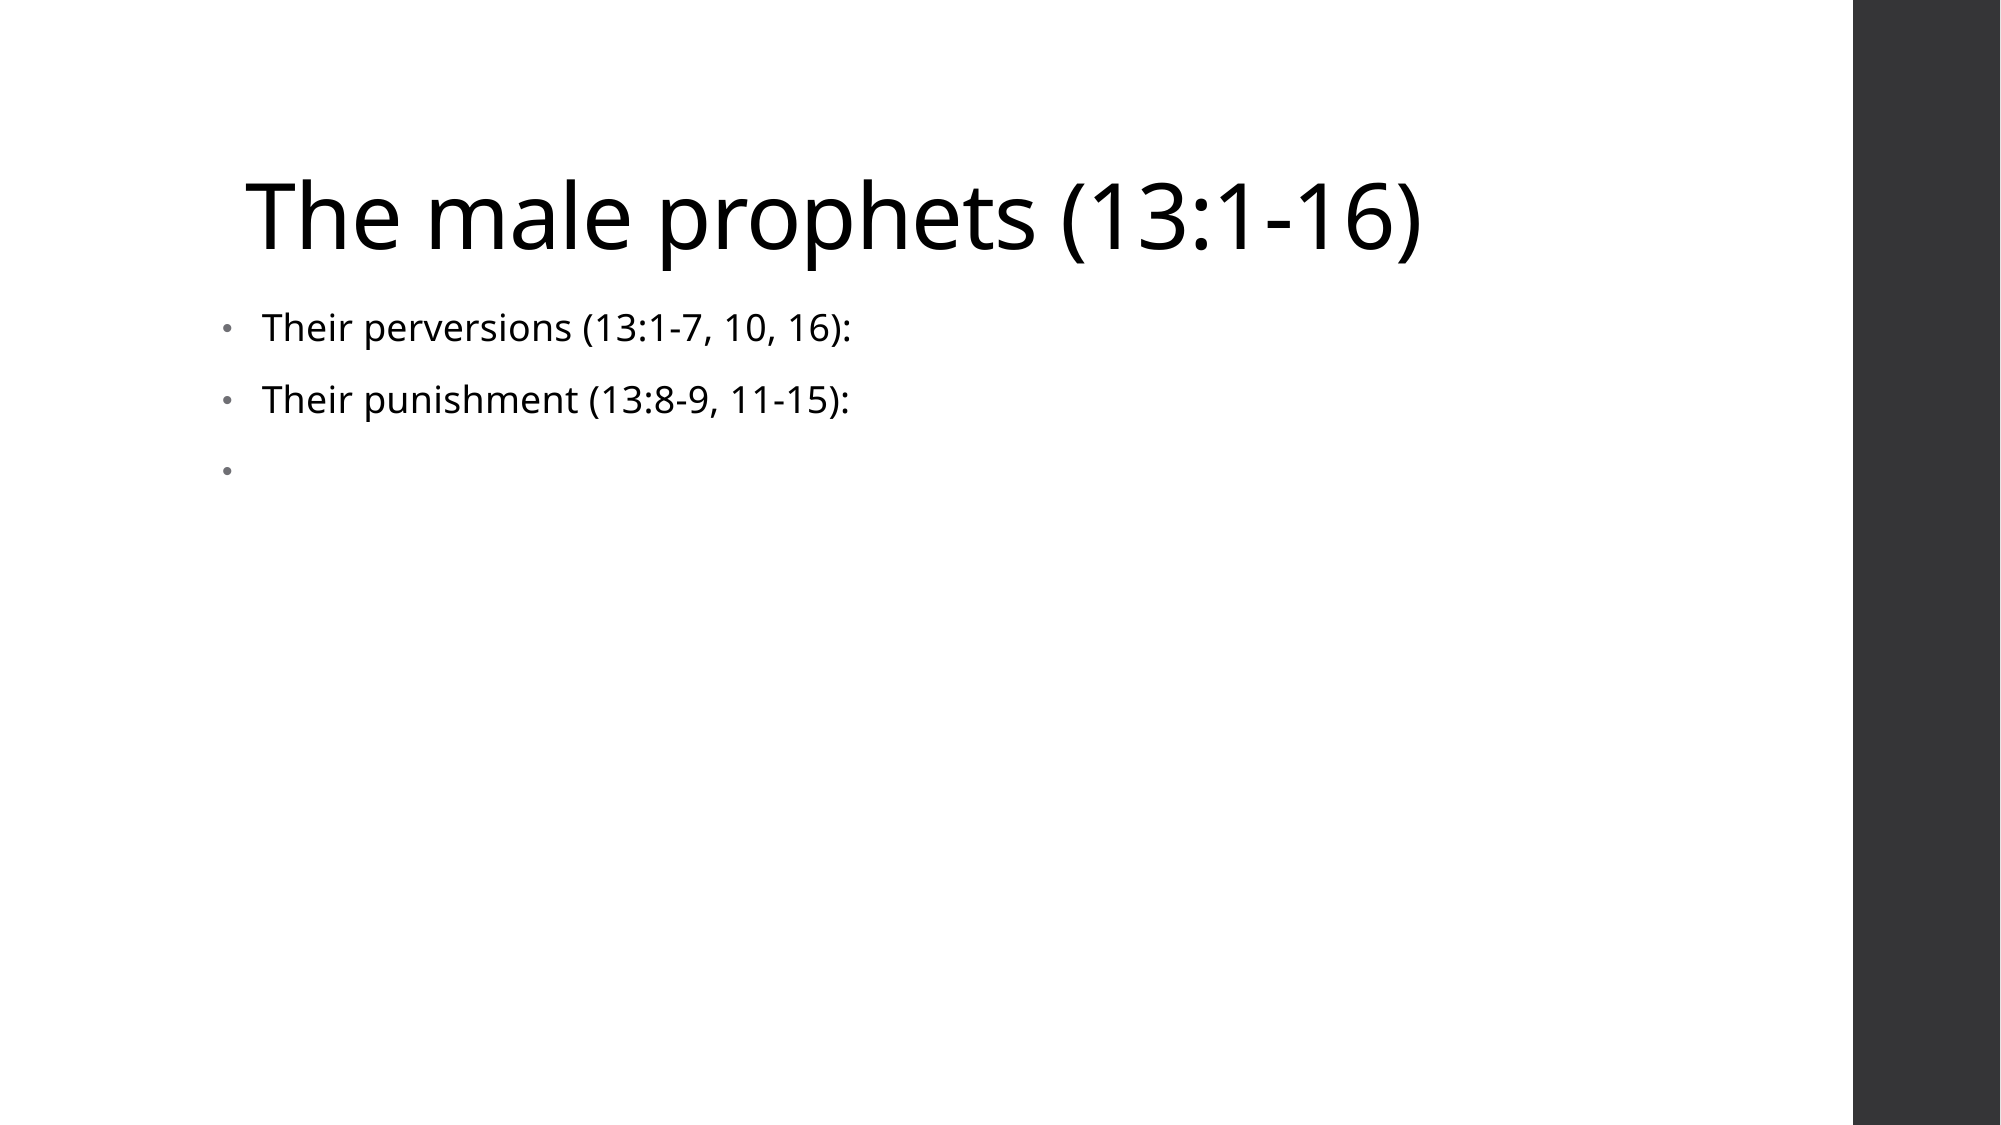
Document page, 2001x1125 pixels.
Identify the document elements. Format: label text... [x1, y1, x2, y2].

list Their perversions (13:1-7, 10, 16): Their punishment (13:8-9, 11-15): [206, 299, 1617, 1014]
title The male prophets (13:1-16) [206, 60, 1797, 278]
